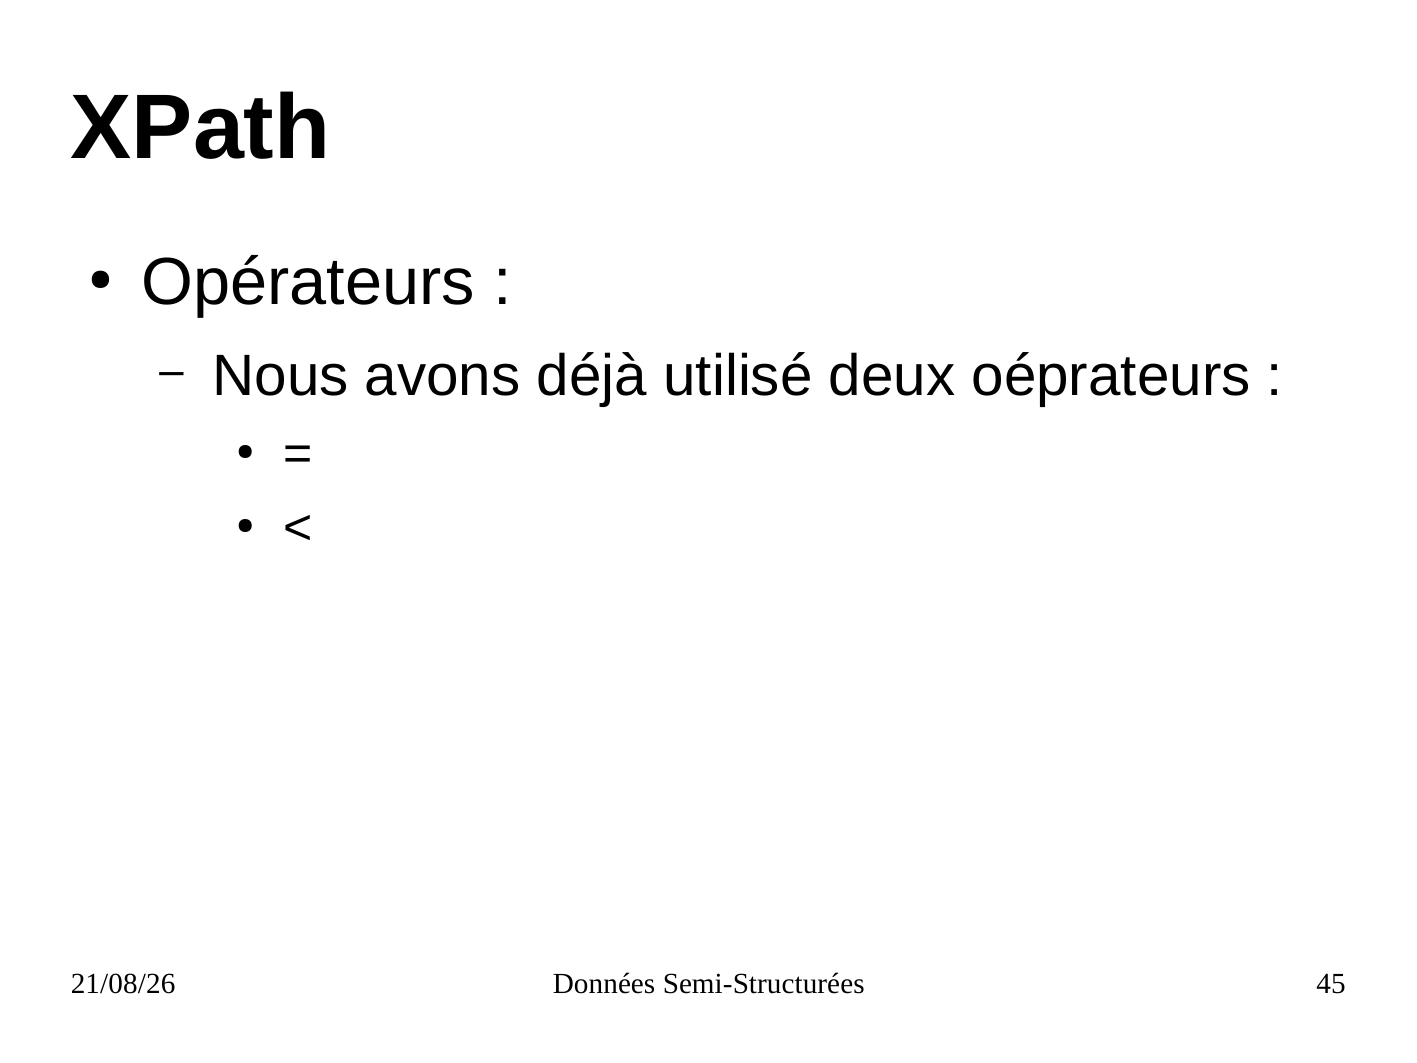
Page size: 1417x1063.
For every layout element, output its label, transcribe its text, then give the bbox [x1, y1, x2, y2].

list Opérateurs : Nous avons déjà utilisé deux oéprateurs : = < [70, 244, 1346, 925]
title XPath [70, 42, 1346, 212]
